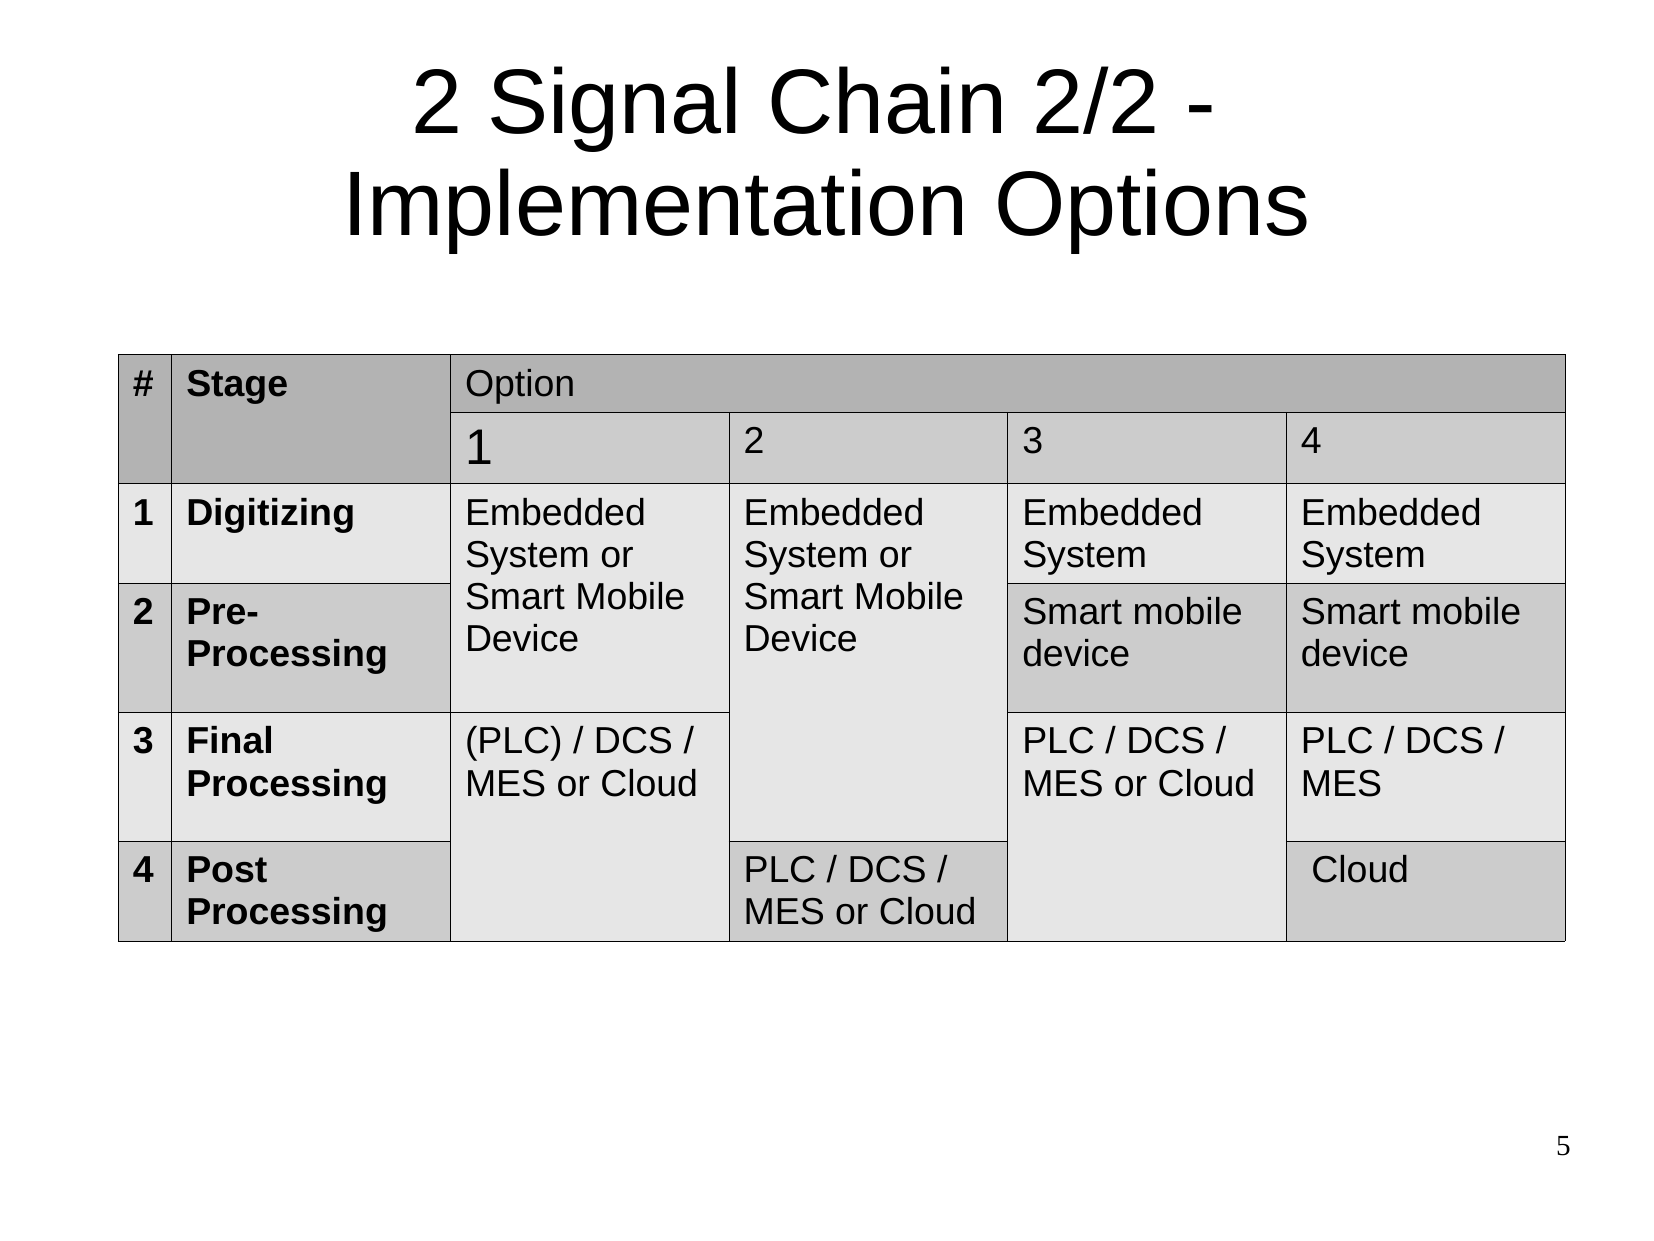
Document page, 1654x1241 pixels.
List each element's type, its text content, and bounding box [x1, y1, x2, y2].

table_cell Embedded System or Smart Mobile Device [730, 484, 1007, 841]
title 2 Signal Chain 2/2 - Implementation Options [82, 49, 1571, 257]
table_cell Cloud [1287, 842, 1565, 941]
table_cell 4 [1287, 413, 1565, 483]
table_cell Embedded System [1287, 484, 1565, 583]
table_cell 2 [119, 584, 171, 712]
table_cell PLC / DCS / MES or Cloud [1008, 713, 1286, 941]
table_cell Final Processing [172, 713, 450, 841]
table_header Option [451, 355, 1565, 412]
table_header Stage [172, 355, 450, 483]
table_cell Post Processing [172, 842, 450, 941]
table_header # [119, 355, 171, 483]
table_cell Digitizing [172, 484, 450, 583]
table_cell 1 [451, 413, 729, 483]
table_cell 4 [119, 842, 171, 941]
table_cell (PLC) / DCS / MES or Cloud [451, 713, 729, 941]
table_cell Smart mobile device [1287, 584, 1565, 712]
table_cell Embedded System or Smart Mobile Device [451, 484, 729, 712]
table_cell 3 [119, 713, 171, 841]
table_cell Embedded System [1008, 484, 1286, 583]
table_cell 2 [730, 413, 1007, 483]
table_cell Pre-Processing [172, 584, 450, 712]
table_cell PLC / DCS / MES or Cloud [730, 842, 1007, 941]
table_cell PLC / DCS / MES [1287, 713, 1565, 841]
table_cell 3 [1008, 413, 1286, 483]
table_cell Smart mobile device [1008, 584, 1286, 712]
table_cell 1 [119, 484, 171, 583]
